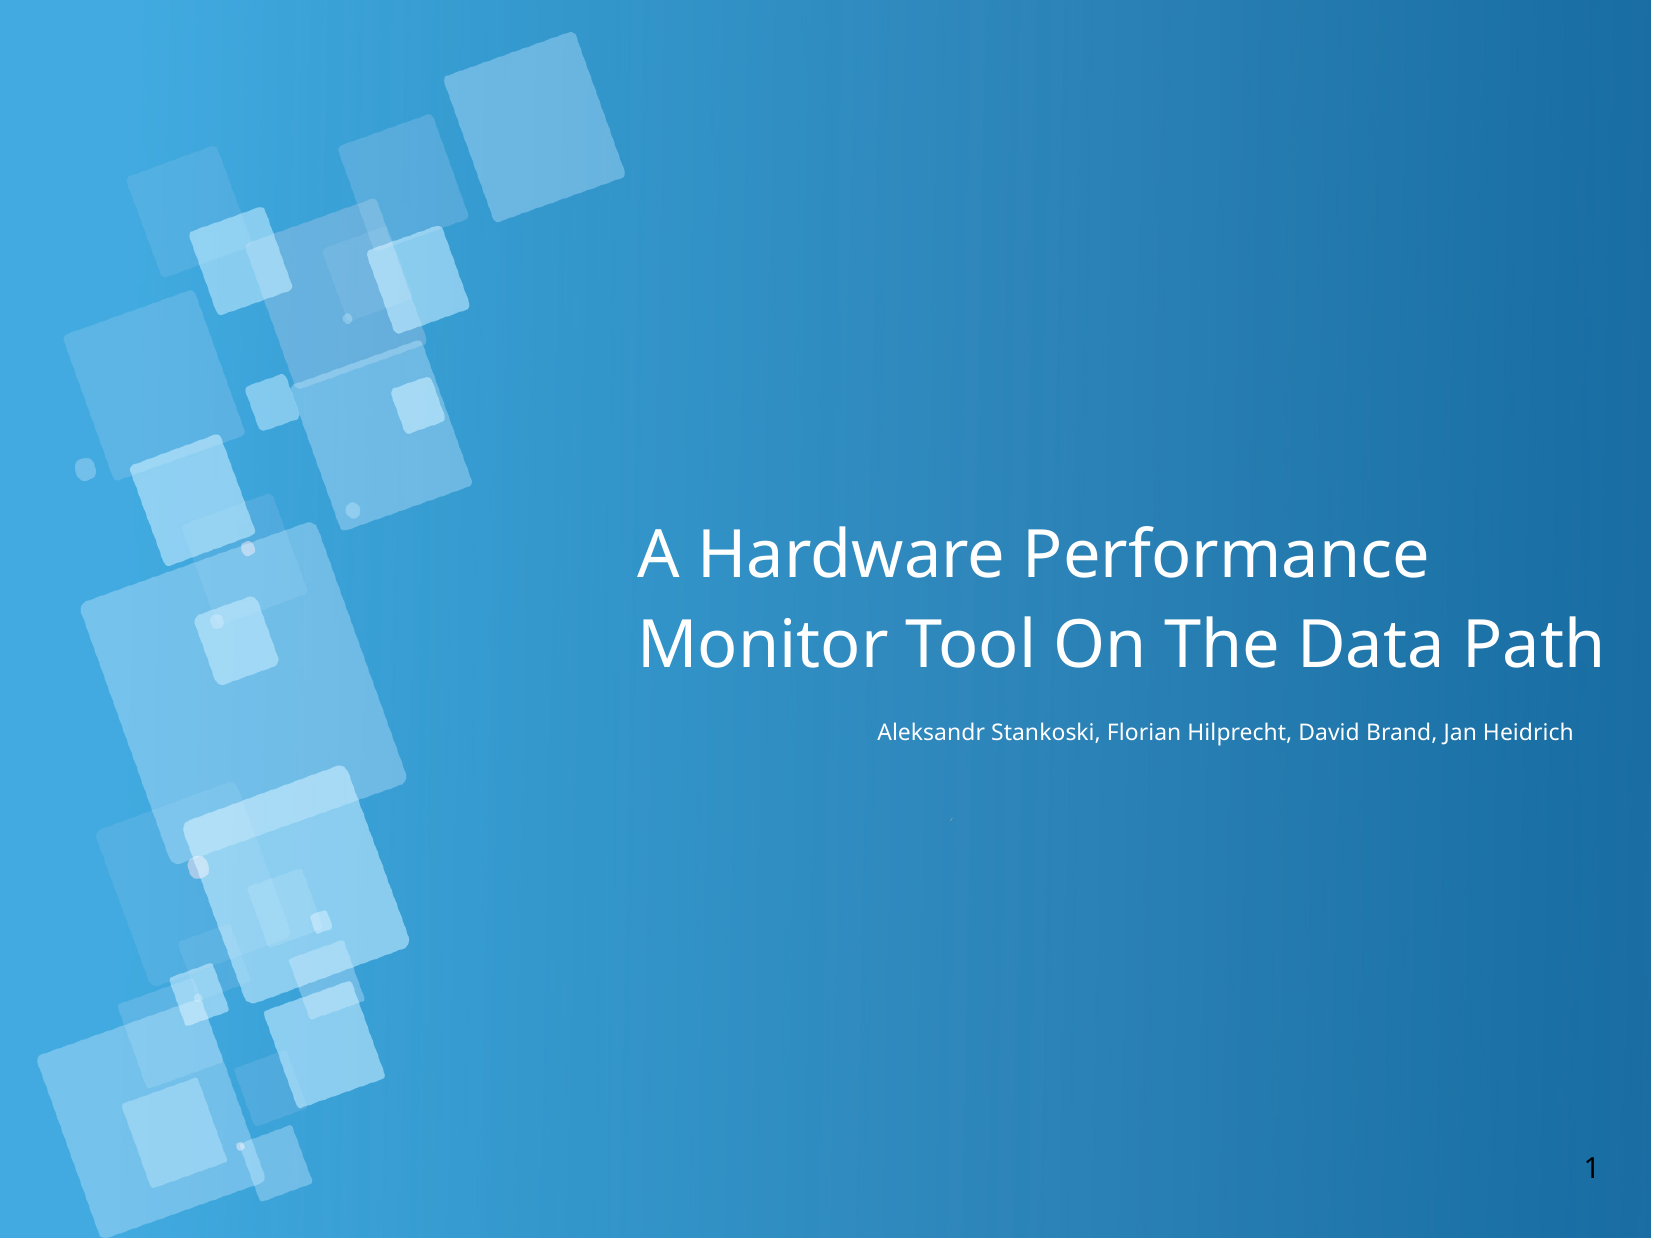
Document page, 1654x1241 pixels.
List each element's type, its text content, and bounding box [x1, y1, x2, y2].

title A Hardware Performance Monitor Tool On The Data Path [637, 443, 1613, 751]
picture [0, 0, 1651, 1238]
subtitle Aleksandr Stankoski, Florian Hilprecht, David Brand, Jan Heidrich [746, 637, 1576, 826]
